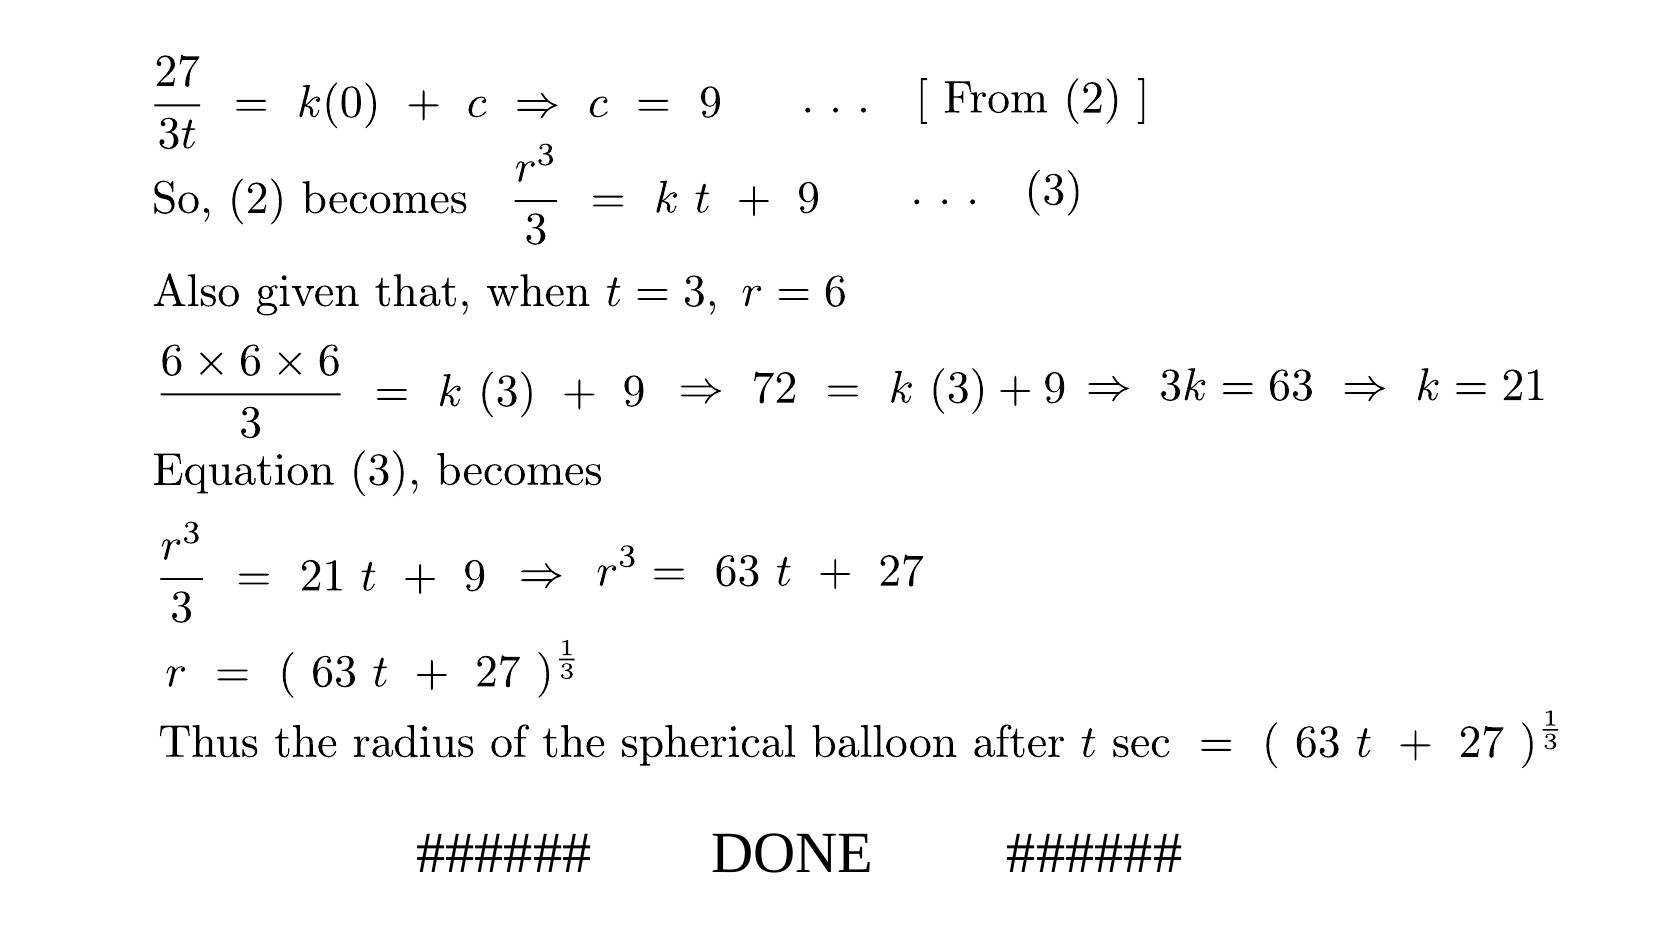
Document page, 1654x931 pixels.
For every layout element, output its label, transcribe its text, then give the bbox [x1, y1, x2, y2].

text_box [803, 78, 1145, 124]
text_box [154, 54, 818, 245]
subtitle ###### DONE ###### [47, 35, 1607, 898]
text_box [153, 450, 602, 497]
text_box [680, 368, 1065, 414]
text_box [160, 344, 644, 439]
text_box [160, 521, 485, 623]
text_box [597, 545, 924, 590]
text_box [159, 710, 1559, 769]
text_box [153, 273, 845, 316]
text_box [520, 563, 562, 589]
text_box [154, 178, 467, 225]
text_box [166, 639, 575, 698]
text_box [1087, 368, 1544, 402]
text_box [912, 169, 1079, 216]
